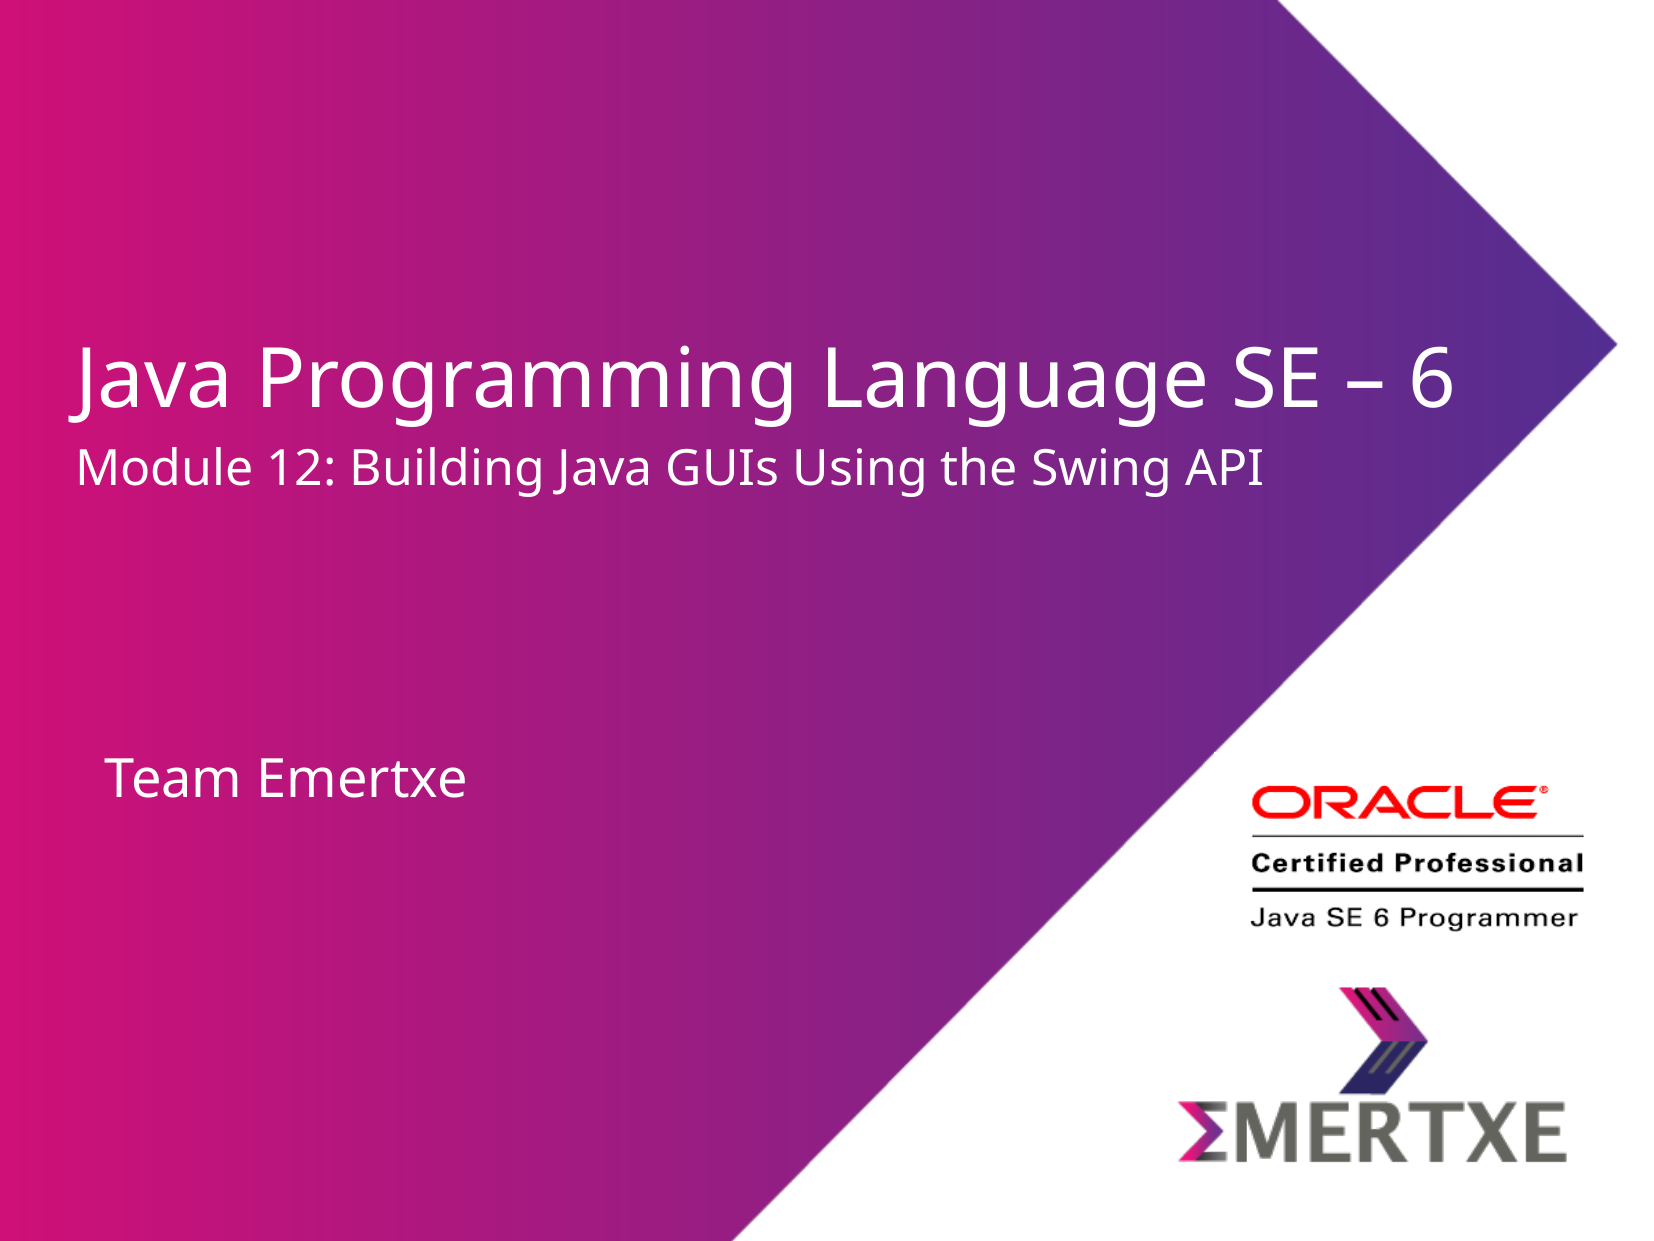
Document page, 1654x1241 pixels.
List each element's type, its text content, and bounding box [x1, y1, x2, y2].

title Java Programming Language SE – 6 Module 12: Building Java GUIs Using the Swing API [75, 282, 1564, 536]
picture [0, 0, 1654, 1241]
